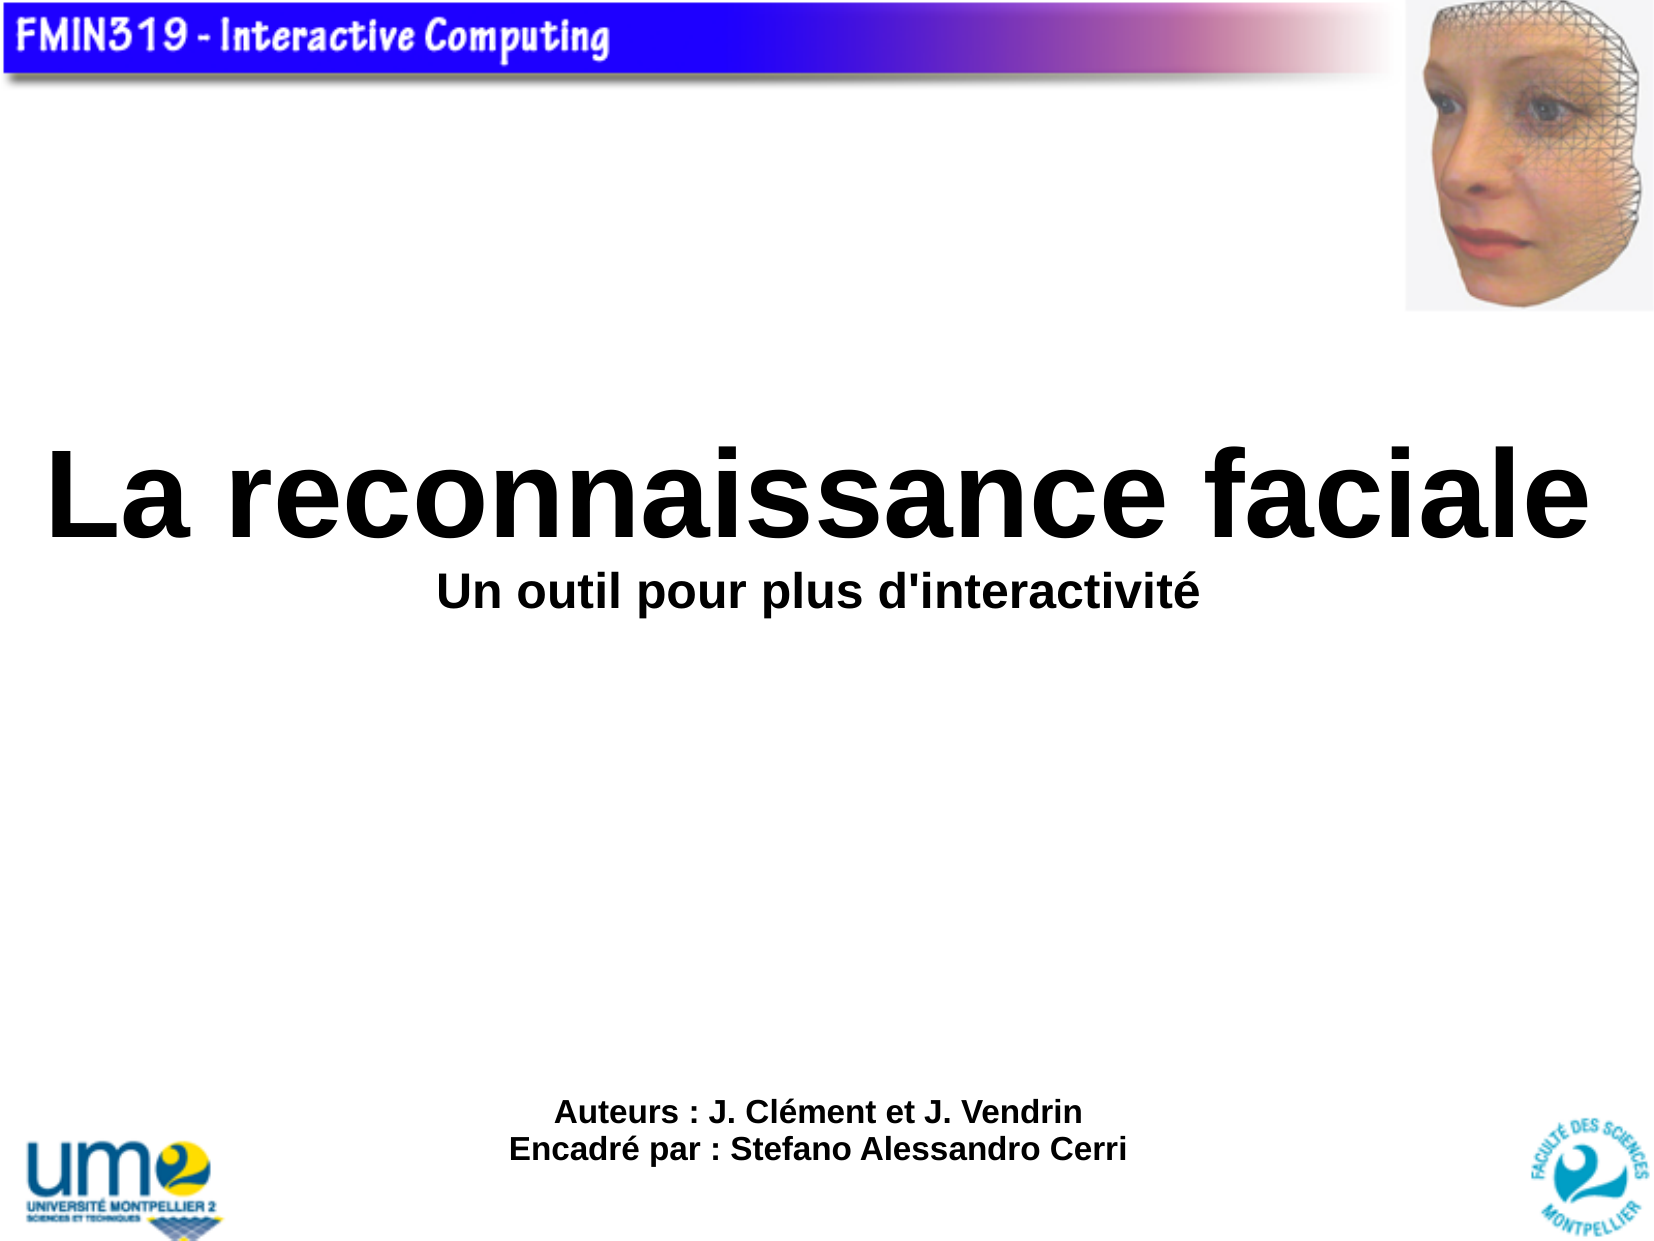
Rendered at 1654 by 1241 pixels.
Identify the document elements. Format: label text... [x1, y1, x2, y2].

picture [0, 0, 1654, 1241]
text_box La reconnaissance faciale Un outil pour plus d'interactivité Auteurs : J. Clément et J. Vendrin Encadré par : Stefano Alessandro Cerri [29, 416, 1625, 1175]
